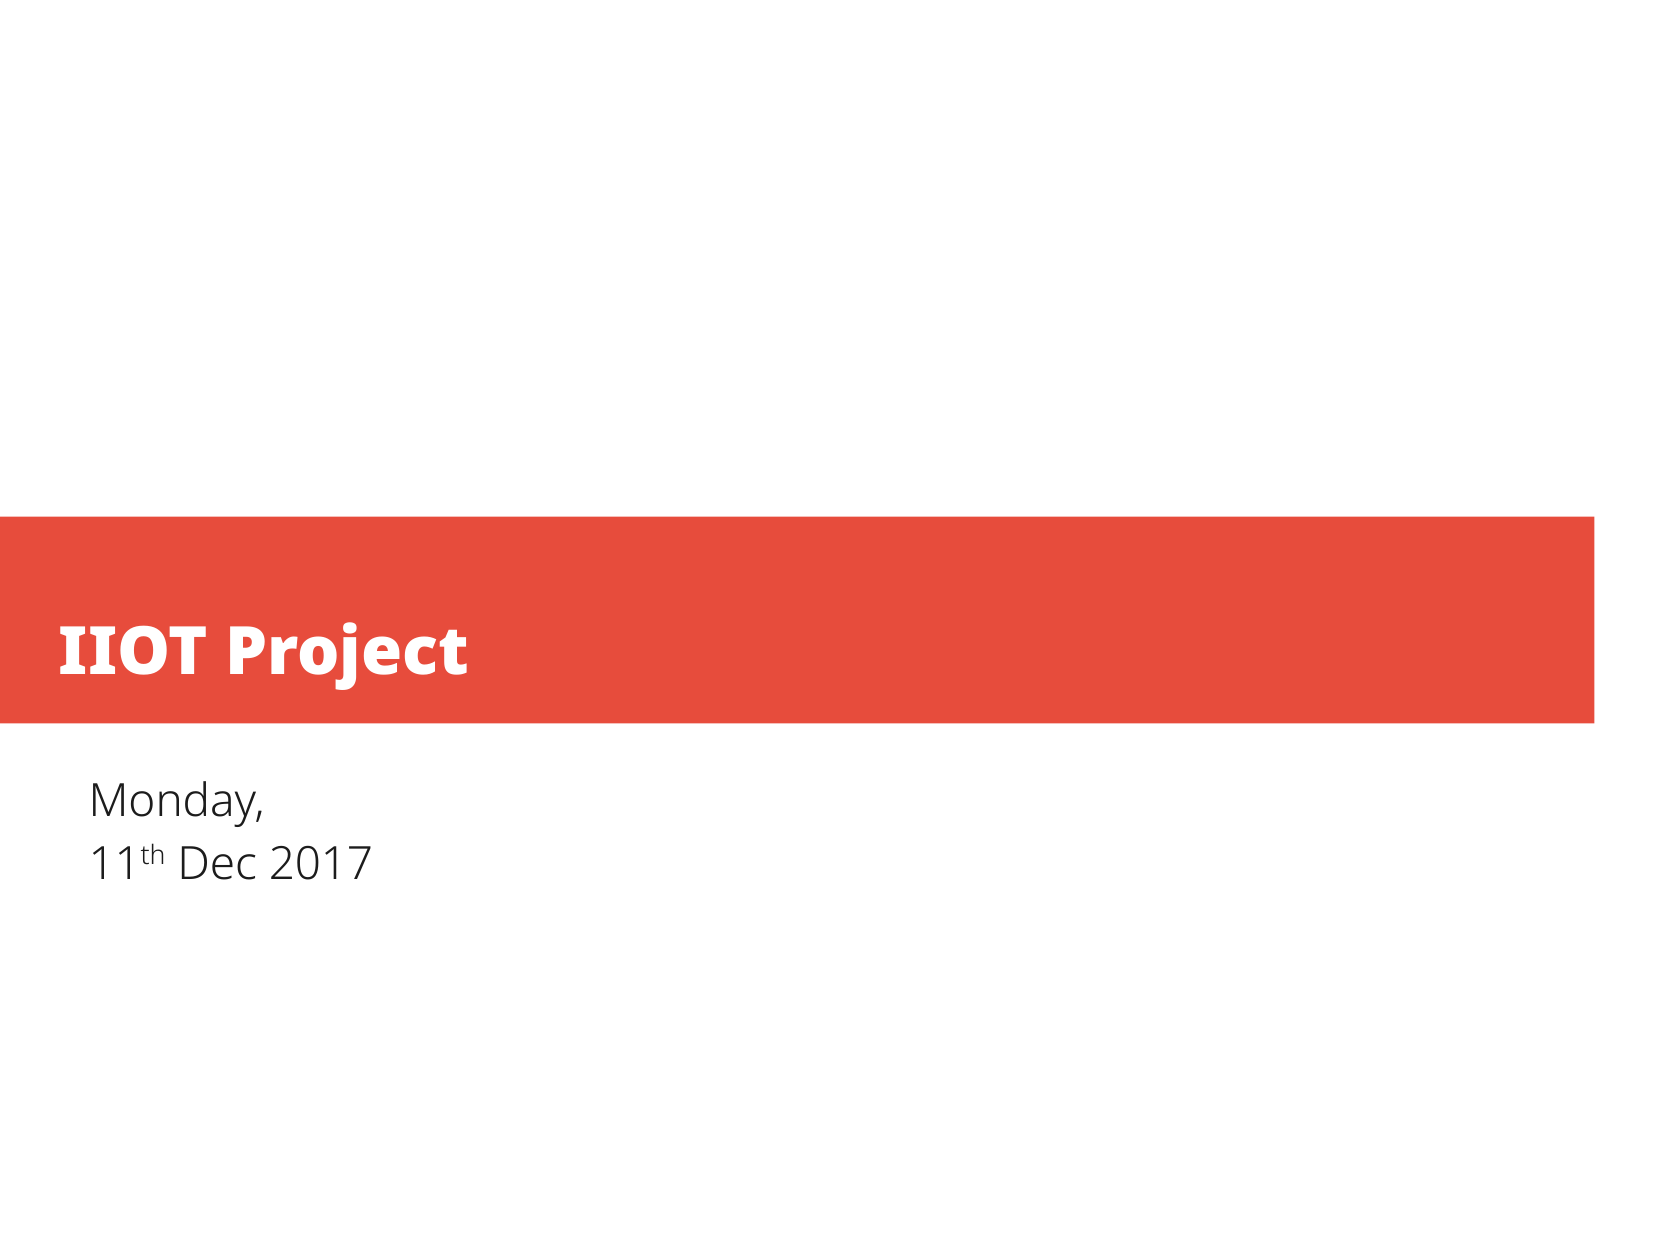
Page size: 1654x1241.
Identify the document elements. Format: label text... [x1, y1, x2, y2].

subtitle Monday, 11th Dec 2017 [88, 767, 1595, 1182]
title IIOT Project [59, 546, 1595, 694]
